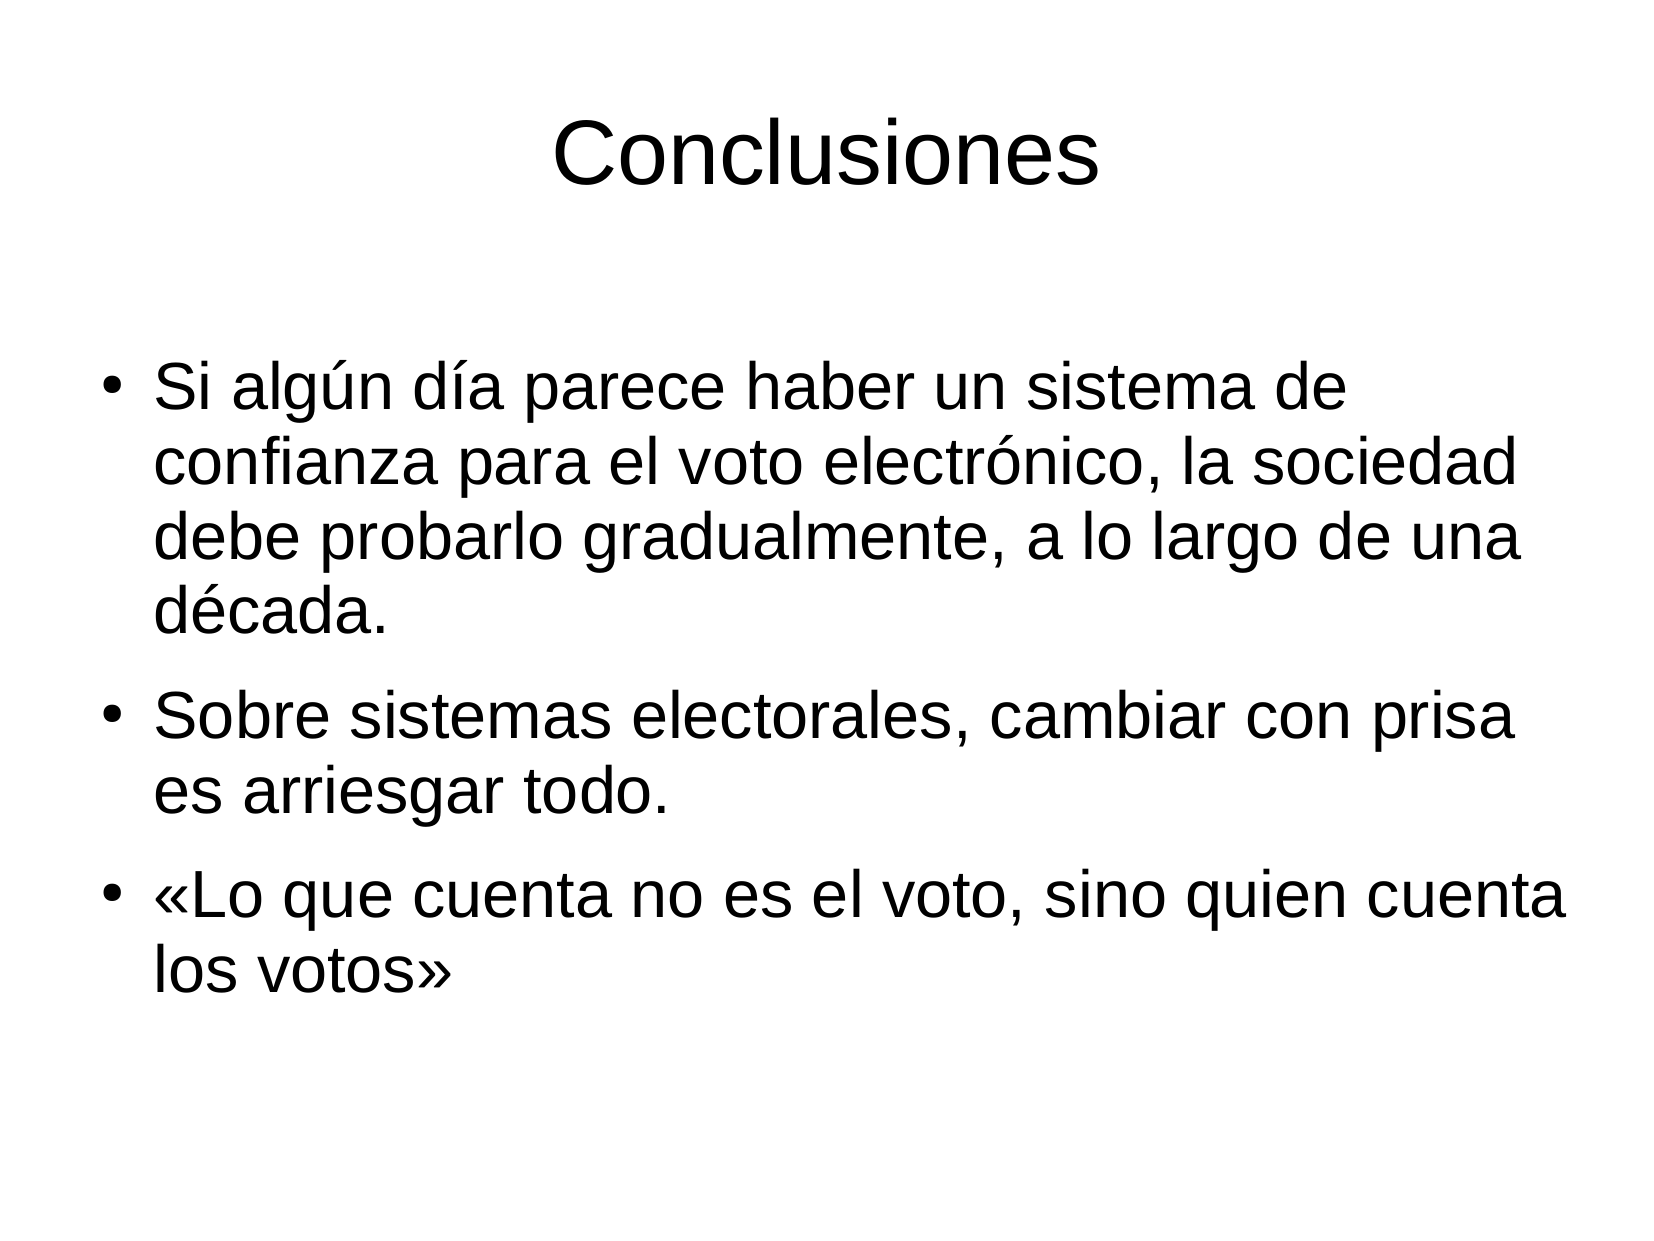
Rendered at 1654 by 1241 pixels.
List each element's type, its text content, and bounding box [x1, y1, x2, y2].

title Conclusiones [82, 49, 1571, 257]
list Si algún día parece haber un sistema de confianza para el voto electrónico, la sociedad debe probarlo gradualmente, a lo largo de una década. Sobre sistemas electorales, cambiar con prisa es arriesgar todo. «Lo que cuenta no es el voto, sino quien cuenta los votos» [82, 349, 1571, 1168]
